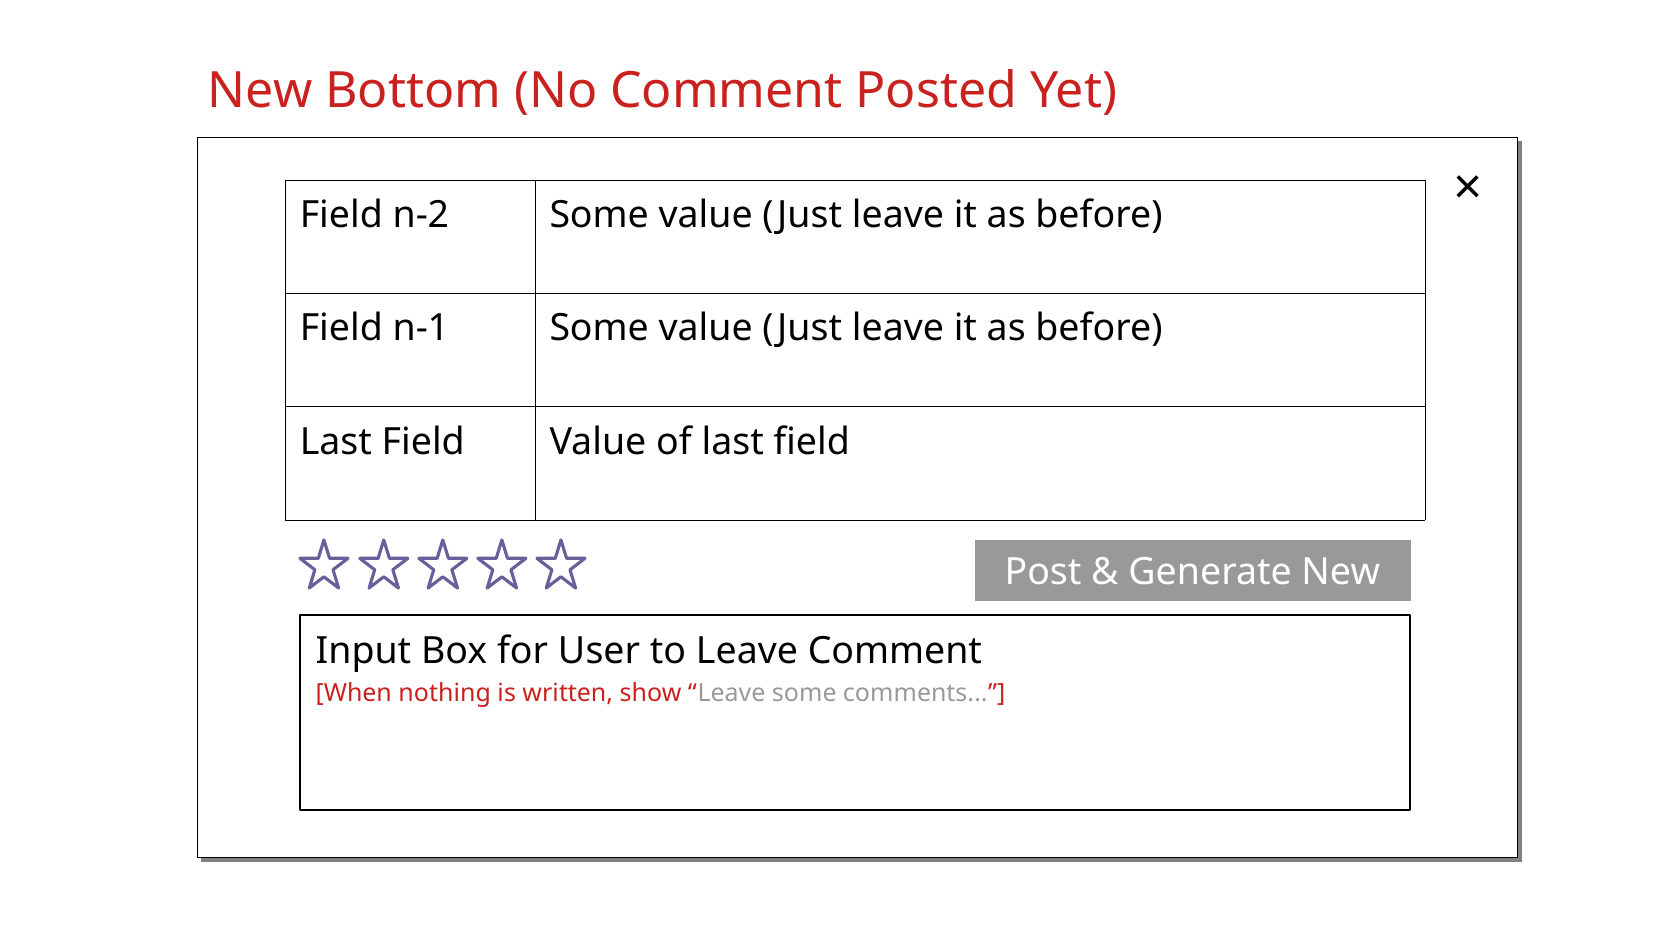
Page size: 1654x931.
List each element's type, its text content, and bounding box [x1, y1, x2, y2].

table_cell Value of last field [536, 407, 1425, 520]
table_cell Field n-1 [286, 294, 535, 406]
table_header Field n-2 [286, 181, 535, 293]
table_cell Some value (Just leave it as before) [536, 294, 1425, 406]
text_box × [1418, 137, 1518, 236]
text_box [197, 137, 1518, 858]
text_box New Bottom (No Comment Posted Yet) [193, 46, 1112, 118]
text_box Input Box for User to Leave Comment [When nothing is written, show “Leave some comments...”] [300, 615, 1411, 811]
text_box Post & Generate New [975, 540, 1411, 601]
table_header Some value (Just leave it as before) [536, 181, 1425, 293]
table_cell Last Field [286, 407, 535, 520]
